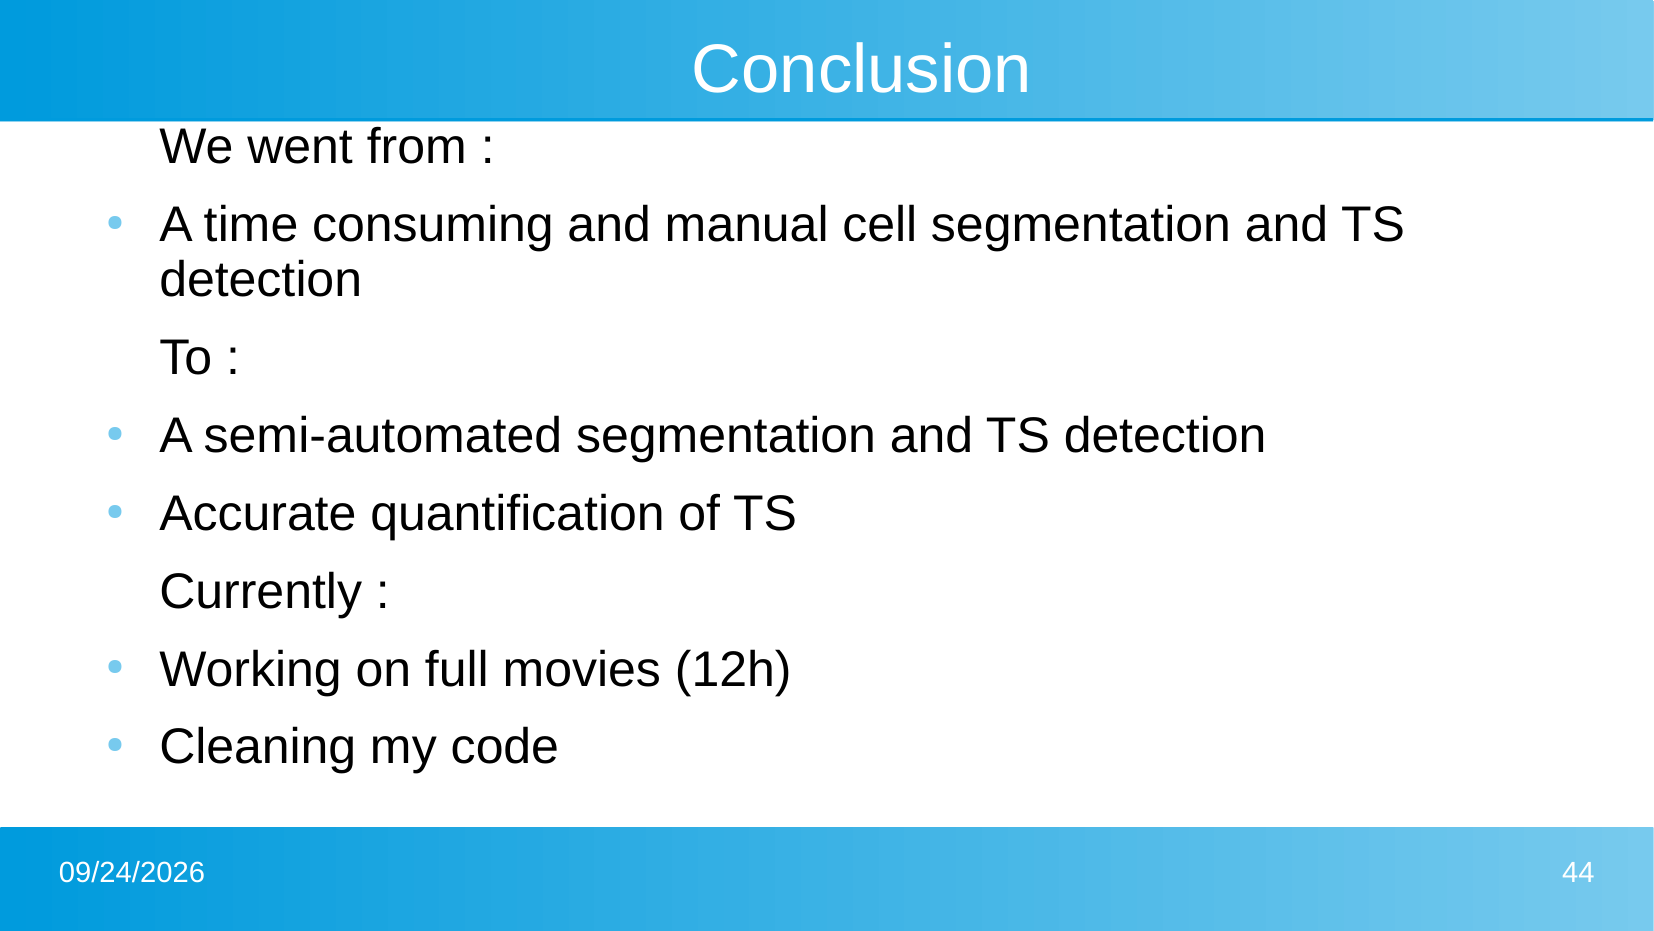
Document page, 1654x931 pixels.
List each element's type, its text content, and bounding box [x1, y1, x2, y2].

list We went from : A time consuming and manual cell segmentation and TS detection To : A semi-automated segmentation and TS detection Accurate quantification of TS Currently : Working on full movies (12h) Cleaning my code [88, 118, 1506, 207]
title Conclusion [59, 29, 1595, 108]
